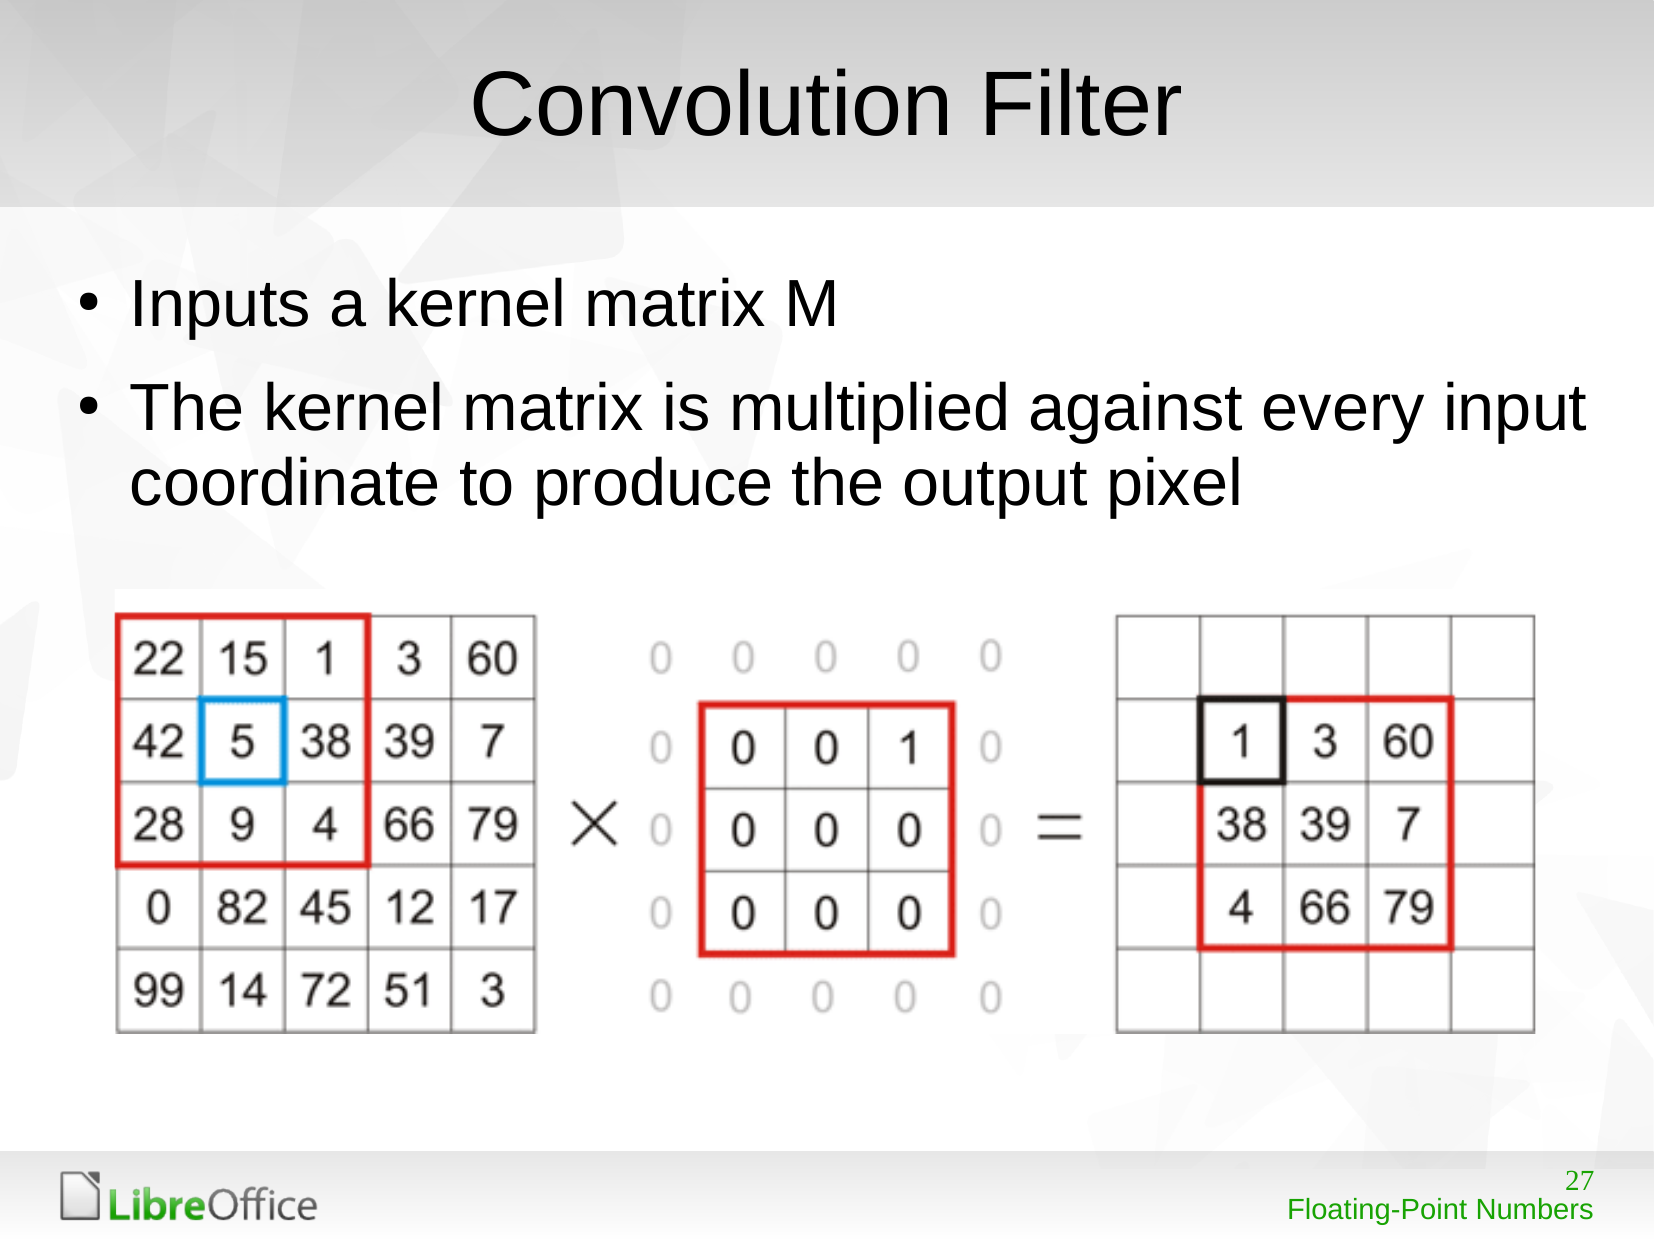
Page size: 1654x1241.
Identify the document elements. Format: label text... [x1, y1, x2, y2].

title Convolution Filter [59, 29, 1595, 178]
picture [41, 1152, 337, 1240]
picture [114, 548, 1654, 1169]
list Inputs a kernel matrix M The kernel matrix is multiplied against every input coordinate to produce the output pixel [59, 265, 1595, 986]
picture [0, 0, 783, 931]
